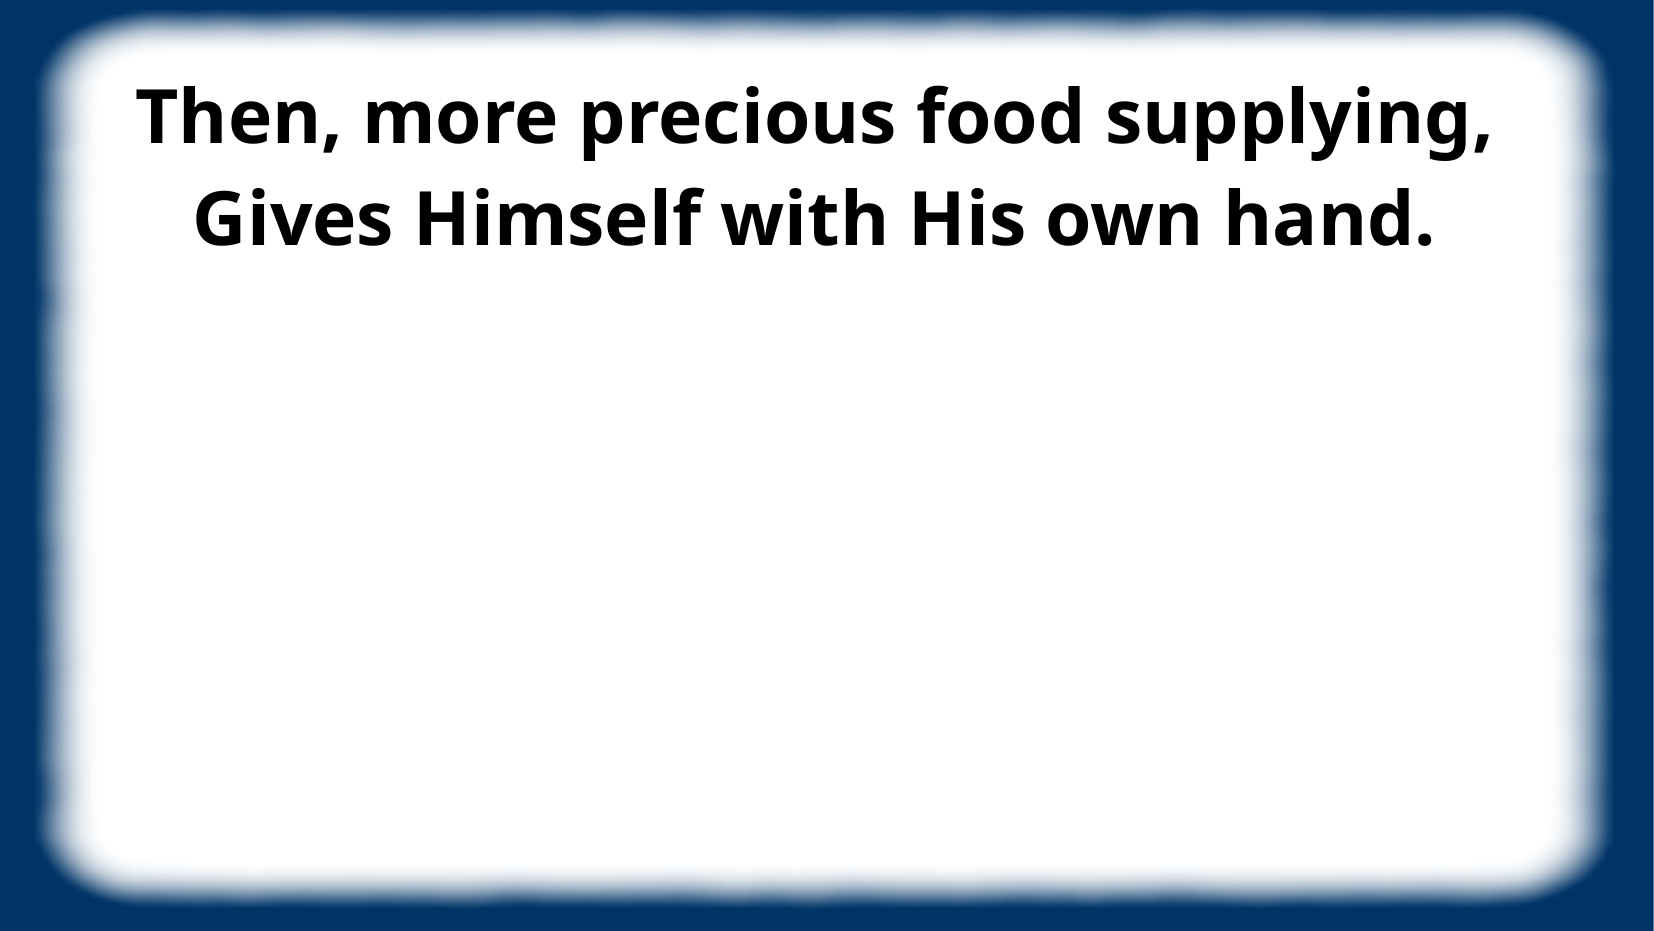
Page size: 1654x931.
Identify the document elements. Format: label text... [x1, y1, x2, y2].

text_box Then, more precious food supplying, Gives Himself with His own hand. [80, 55, 1551, 271]
picture [0, 0, 1654, 931]
